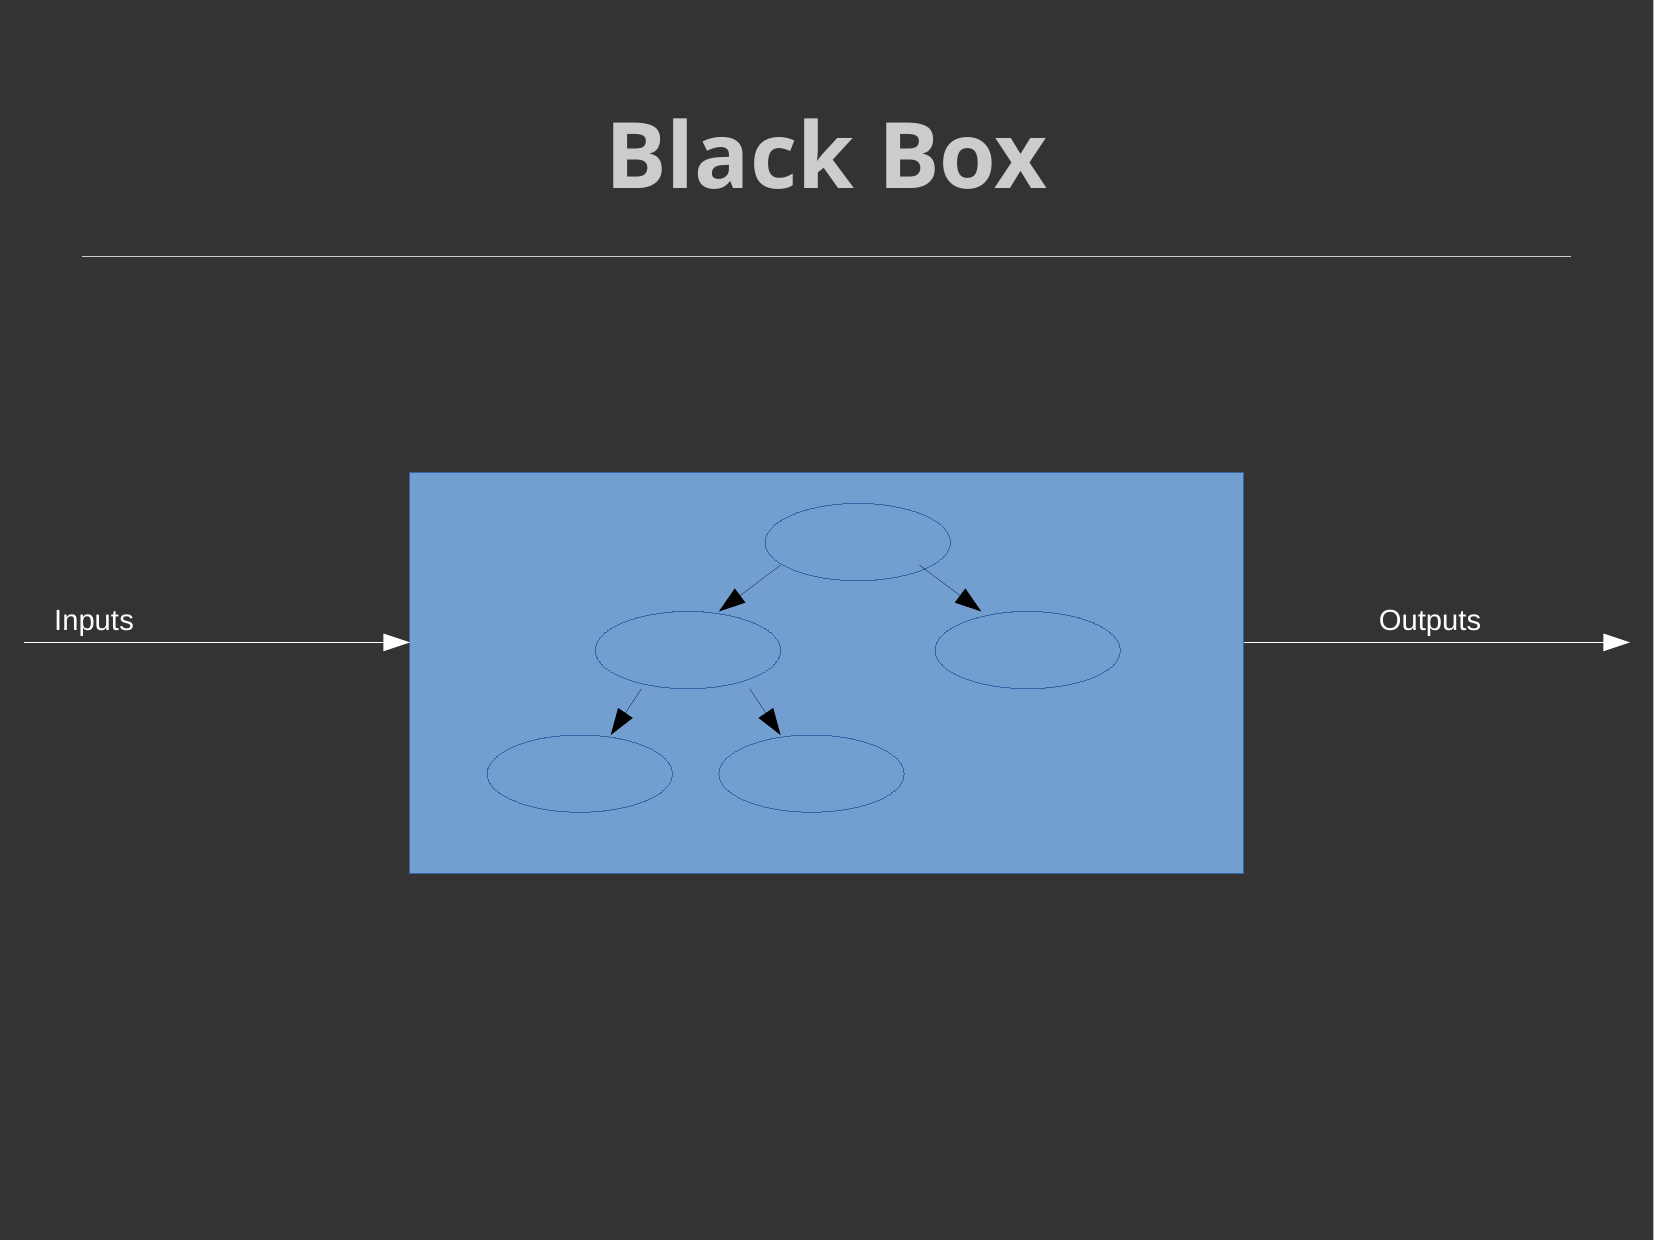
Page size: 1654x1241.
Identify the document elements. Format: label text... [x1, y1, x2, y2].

text_box Inputs [39, 596, 183, 659]
title Black Box [82, 49, 1571, 257]
text_box Outputs [1364, 596, 1538, 659]
text_box [409, 472, 1244, 874]
